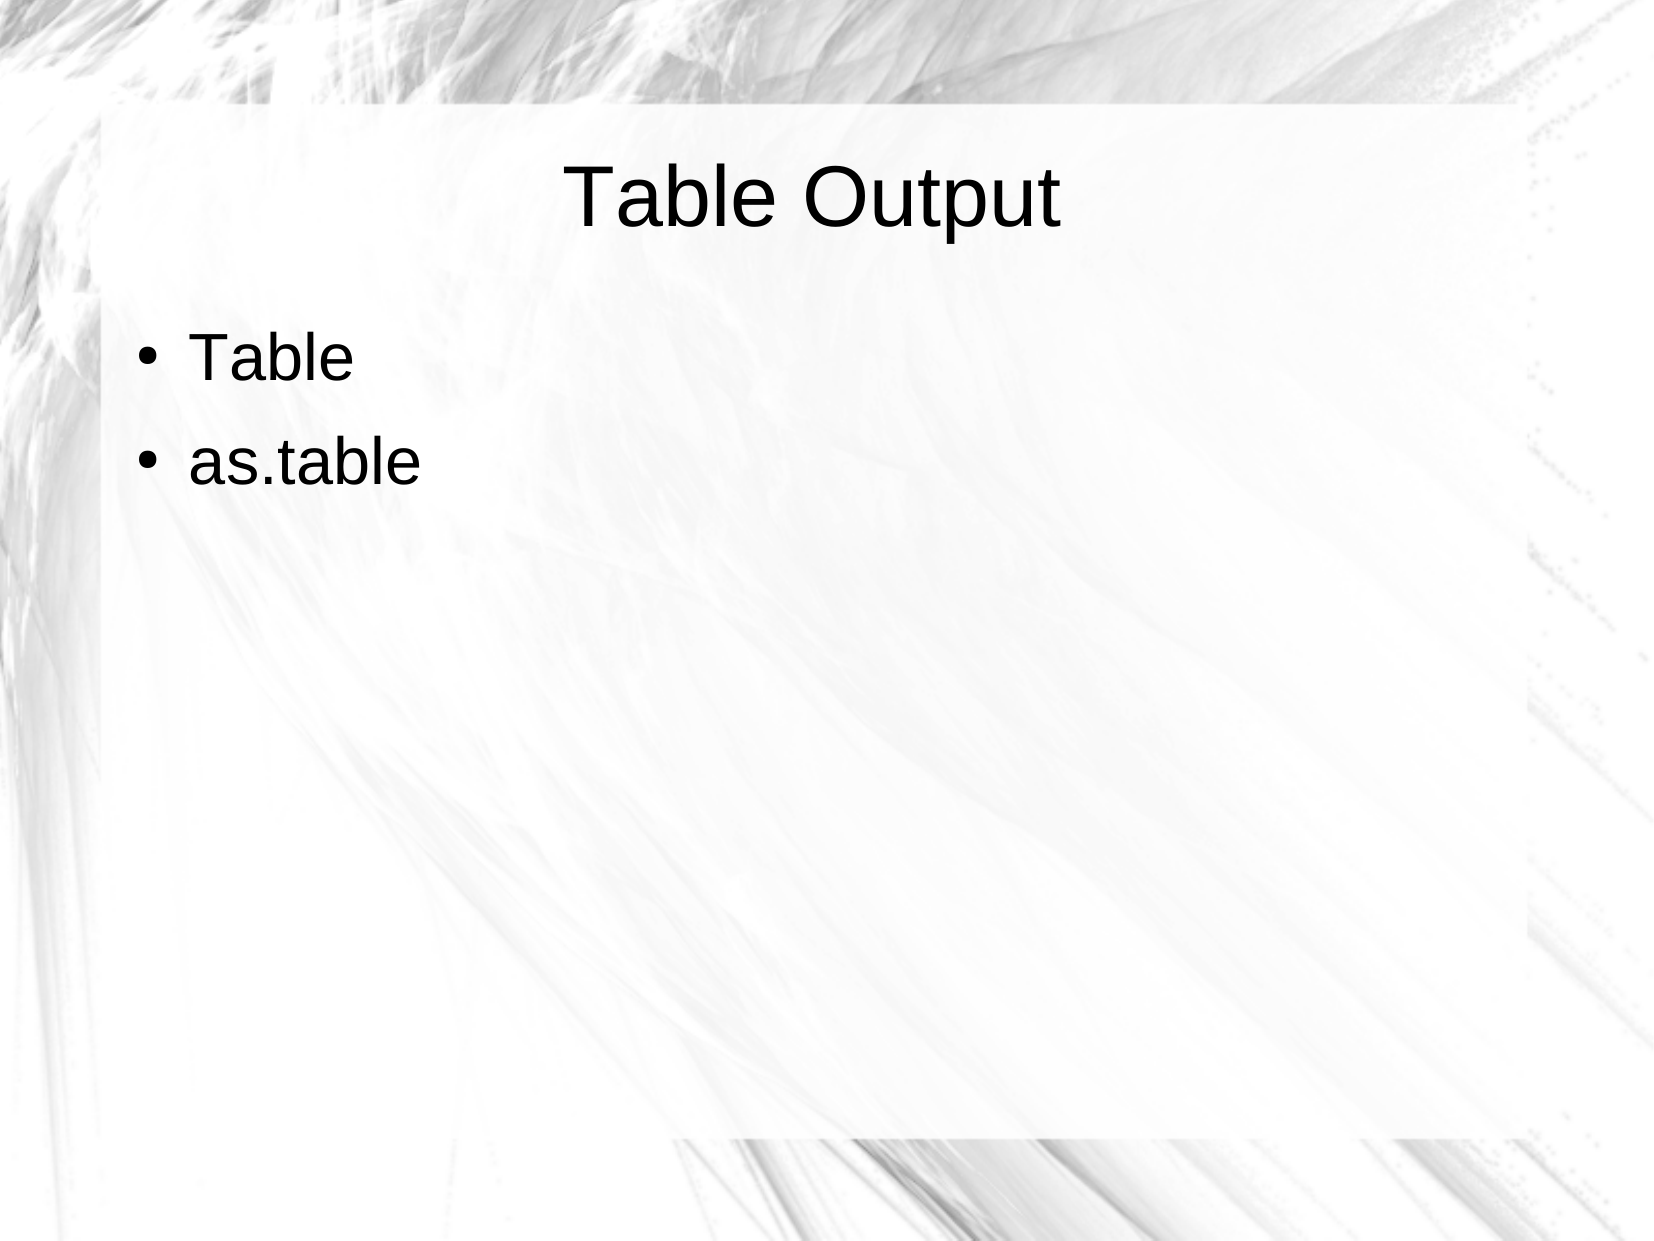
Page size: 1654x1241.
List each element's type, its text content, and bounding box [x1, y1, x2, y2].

picture [0, 0, 1654, 1241]
title Table Output [118, 112, 1506, 281]
list Table as.table [118, 319, 1571, 945]
